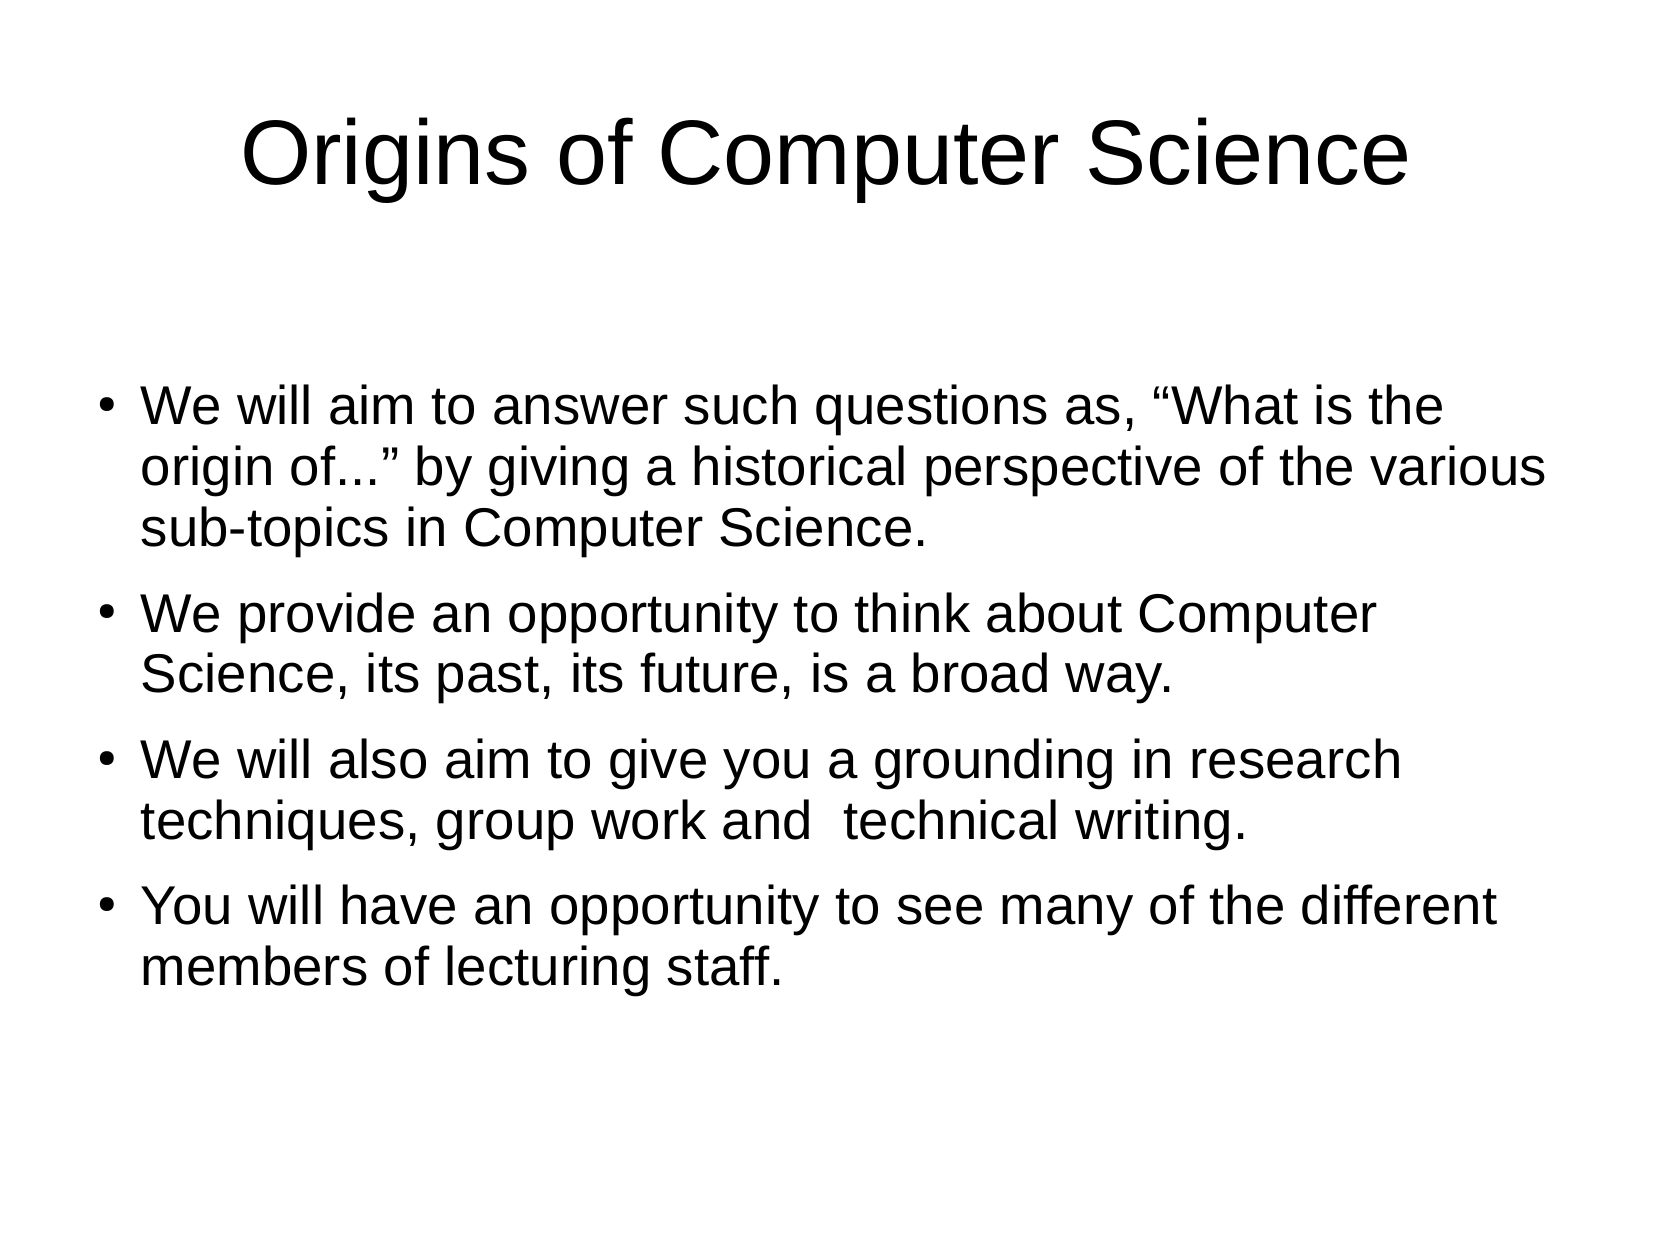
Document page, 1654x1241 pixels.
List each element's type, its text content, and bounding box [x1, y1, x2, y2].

title Origins of Computer Science [82, 49, 1571, 257]
list We will aim to answer such questions as, “What is the origin of...” by giving a historical perspective of the various sub-topics in Computer Science. We provide an opportunity to think about Computer Science, its past, its future, is a broad way. We will also aim to give you a grounding in research techniques, group work and technical writing. You will have an opportunity to see many of the different members of lecturing staff. [82, 290, 1571, 1010]
